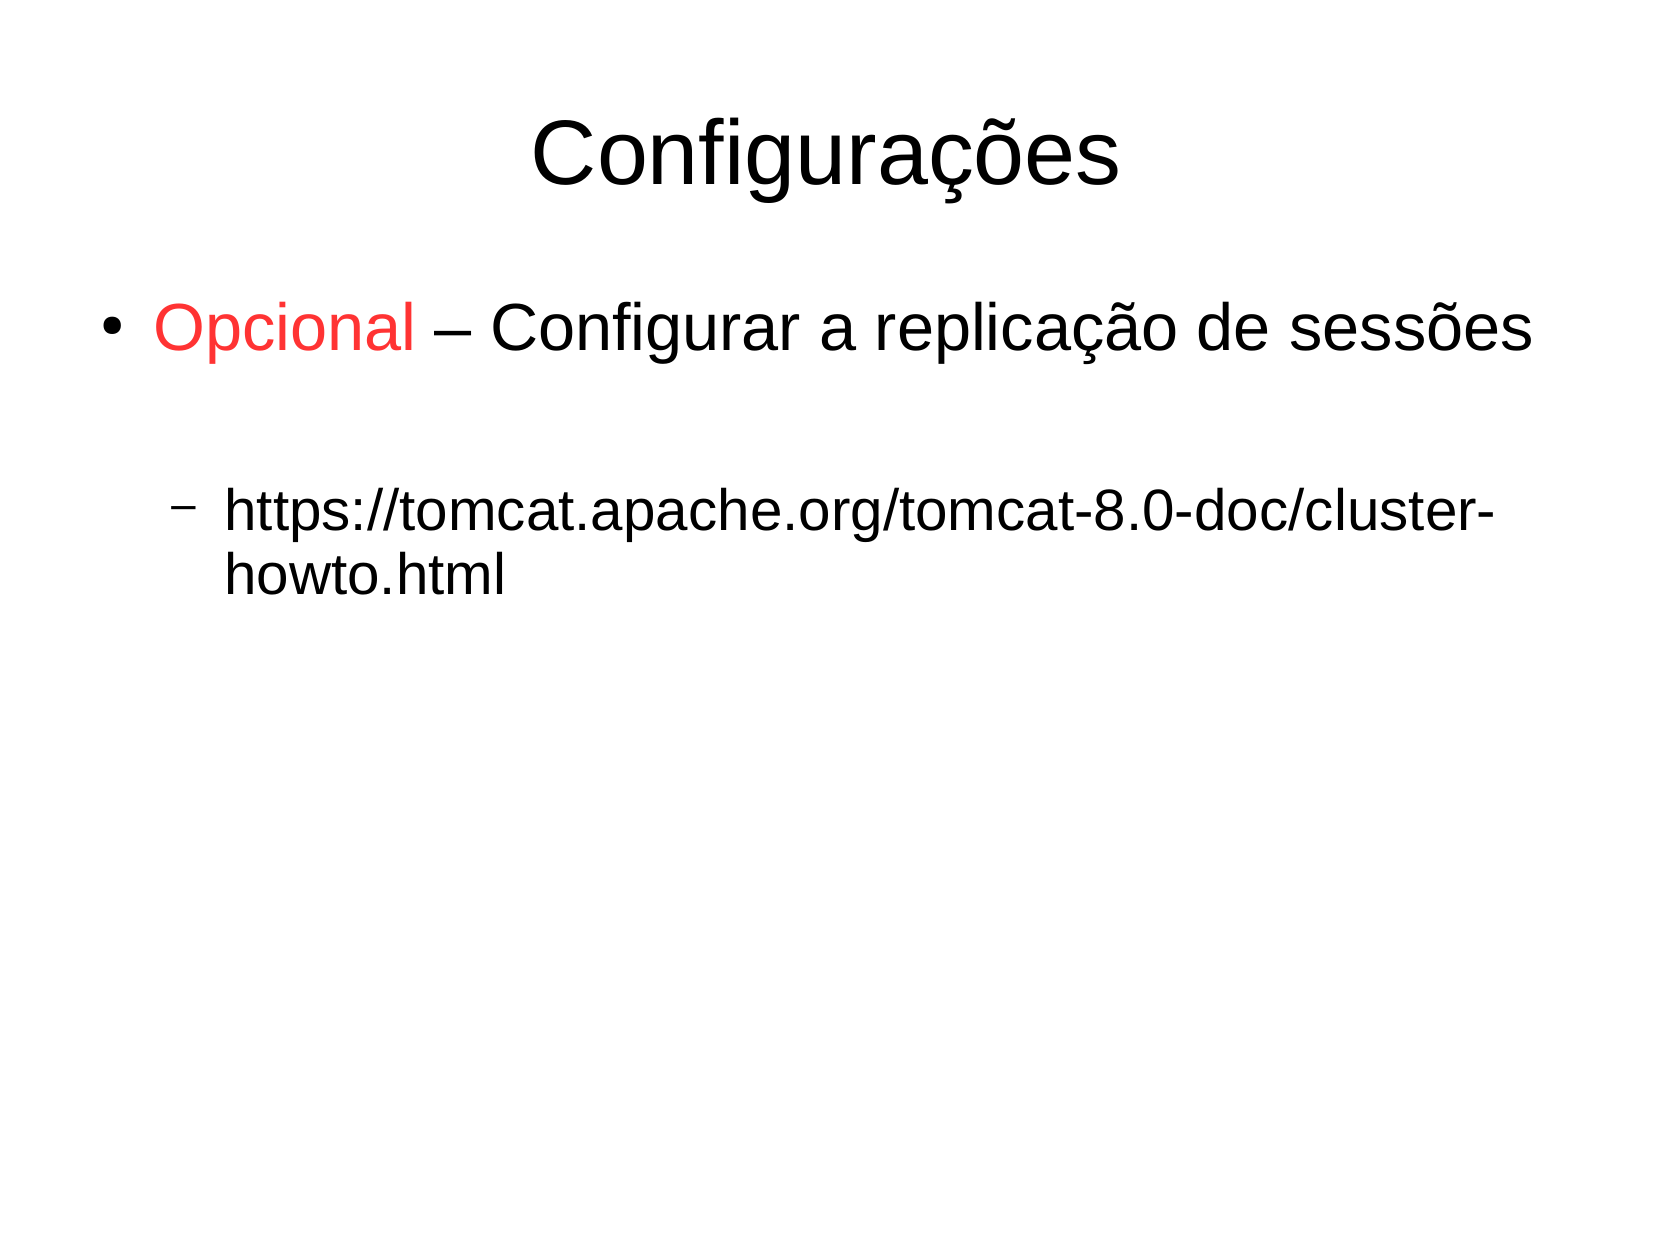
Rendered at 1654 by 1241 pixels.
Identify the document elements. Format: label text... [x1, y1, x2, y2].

title Configurações [82, 49, 1571, 257]
list Opcional – Configurar a replicação de sessões https://tomcat.apache.org/tomcat-8.0-doc/cluster-howto.html [82, 290, 1571, 1010]
